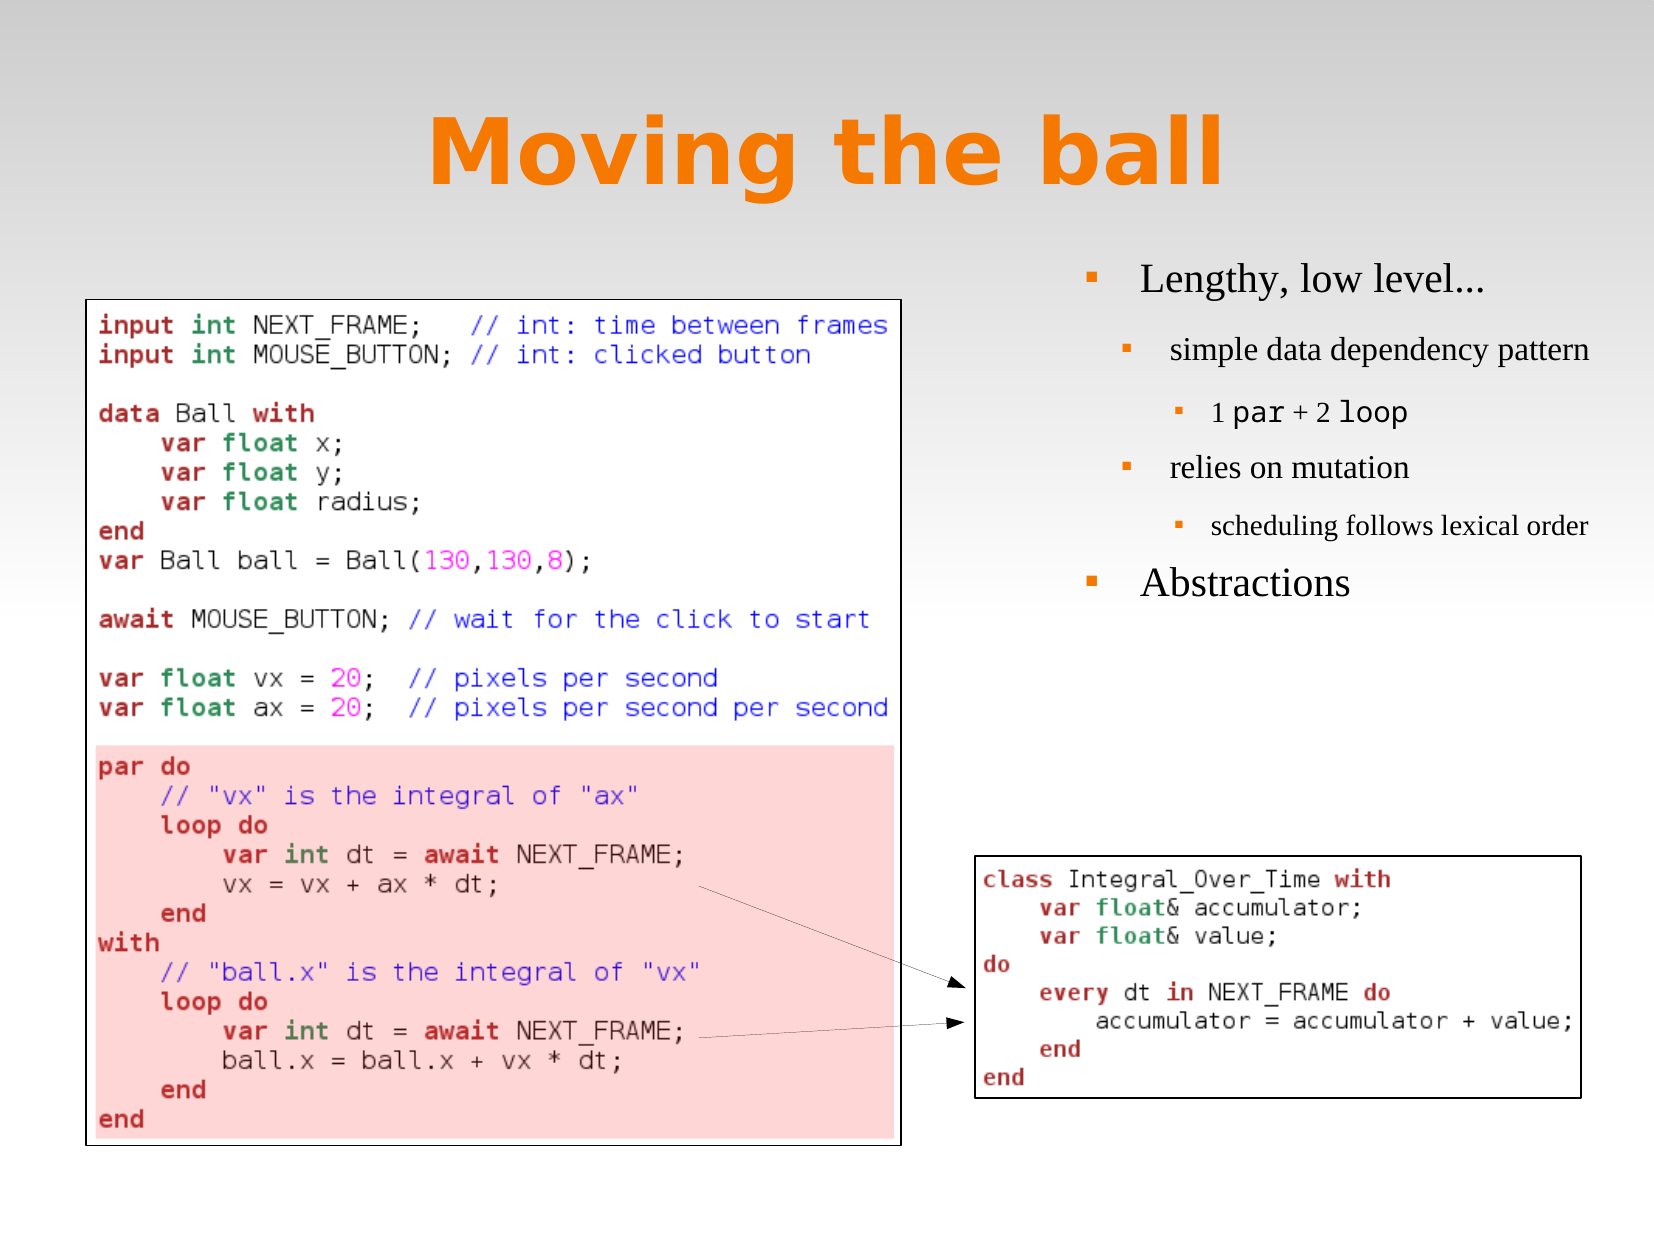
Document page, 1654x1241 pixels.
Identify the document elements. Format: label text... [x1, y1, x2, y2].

text_box [95, 745, 894, 1139]
picture [975, 856, 1581, 1098]
picture [86, 300, 901, 1145]
picture [894, 962, 901, 1026]
list Lengthy, low level... simple data dependency pattern 1 par + 2 loop relies on mutation scheduling follows lexical order Abstractions [998, 254, 1651, 813]
title Moving the ball [82, 49, 1571, 257]
